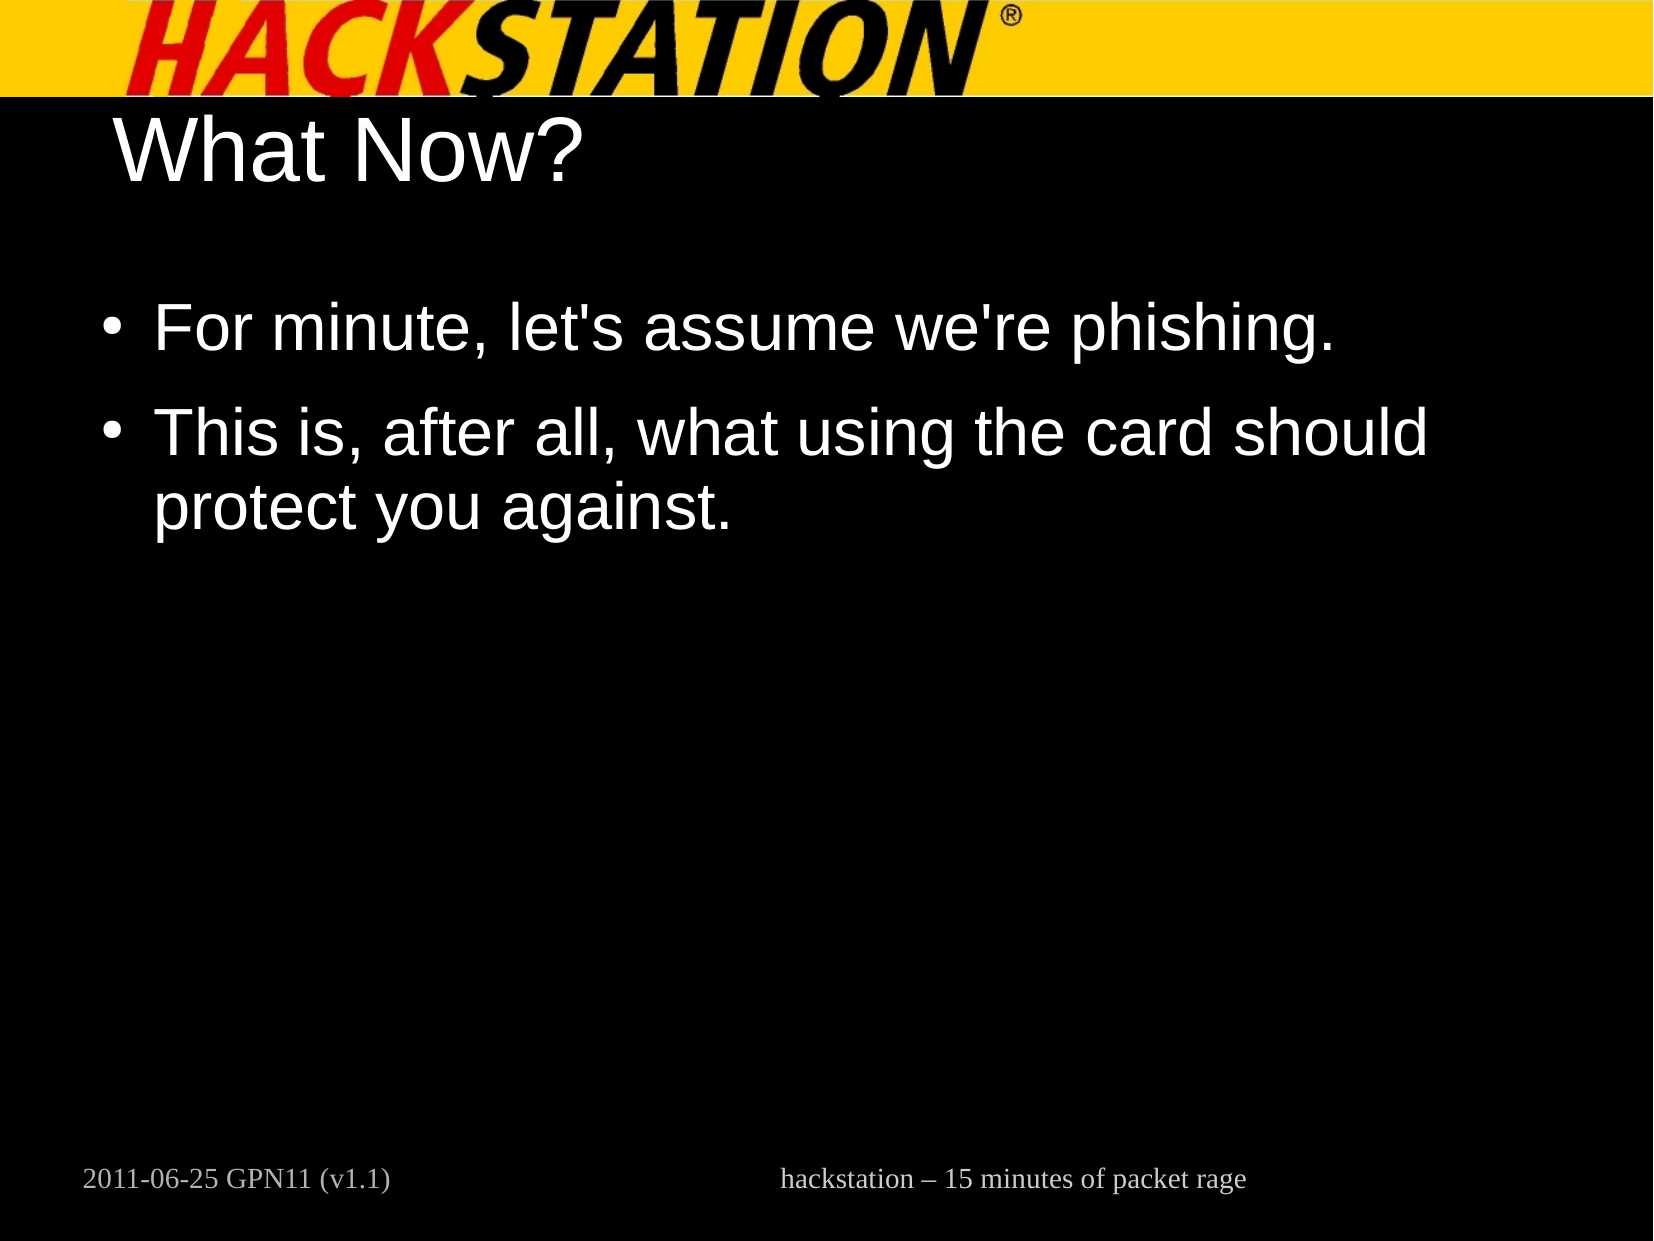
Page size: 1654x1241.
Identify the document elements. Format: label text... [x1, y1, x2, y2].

picture [0, 0, 1653, 97]
title What Now? [112, 75, 1571, 226]
list For minute, let's assume we're phishing. This is, after all, what using the card should protect you against. [82, 290, 1571, 1109]
